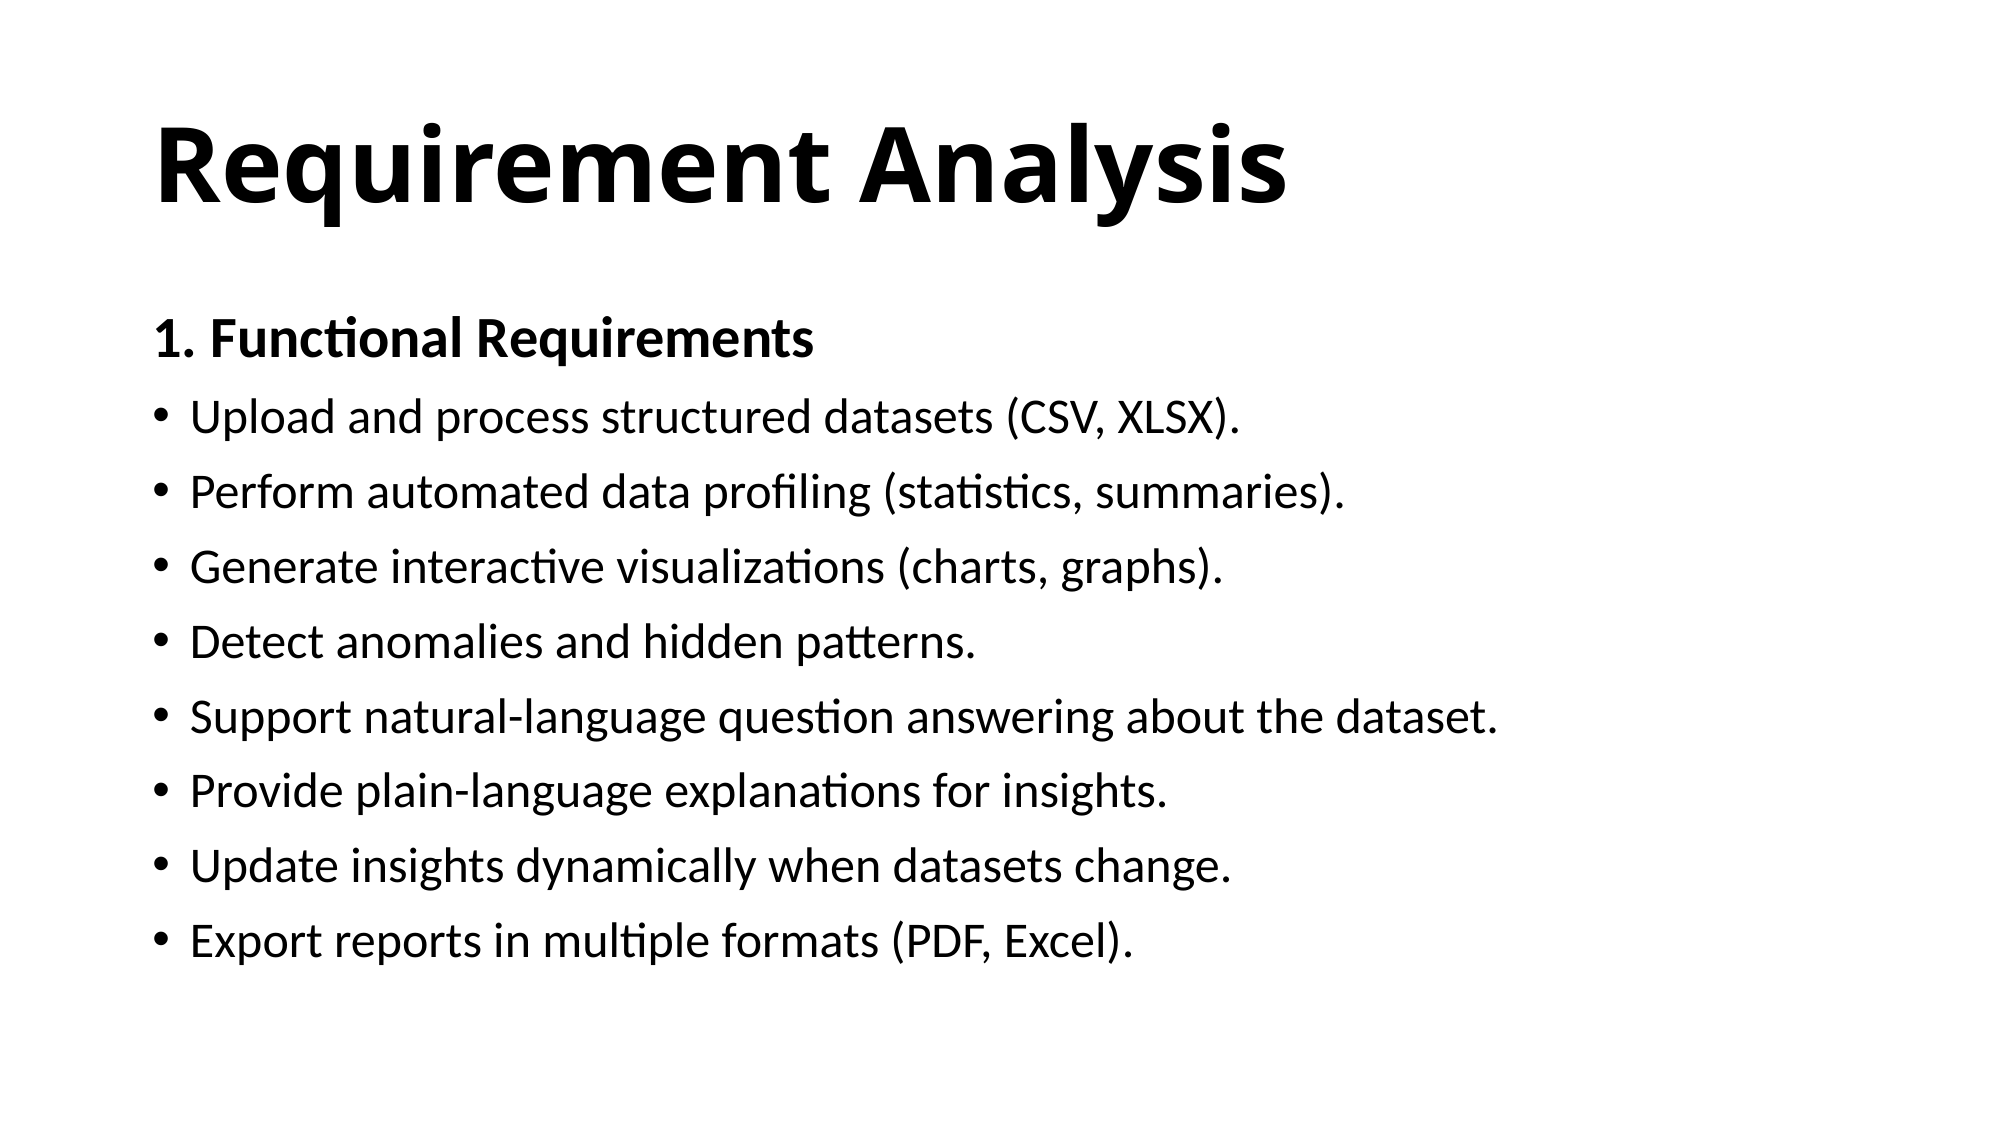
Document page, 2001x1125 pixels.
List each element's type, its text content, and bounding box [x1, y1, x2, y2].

title Requirement Analysis [137, 59, 1863, 278]
list 1. Functional Requirements Upload and process structured datasets (CSV, XLSX). Perform automated data profiling (statistics, summaries). Generate interactive visualizations (charts, graphs). Detect anomalies and hidden patterns. Support natural-language question answering about the dataset. Provide plain-language explanations for insights. Update insights dynamically when datasets change. Export reports in multiple formats (PDF, Excel). [137, 299, 1863, 1014]
